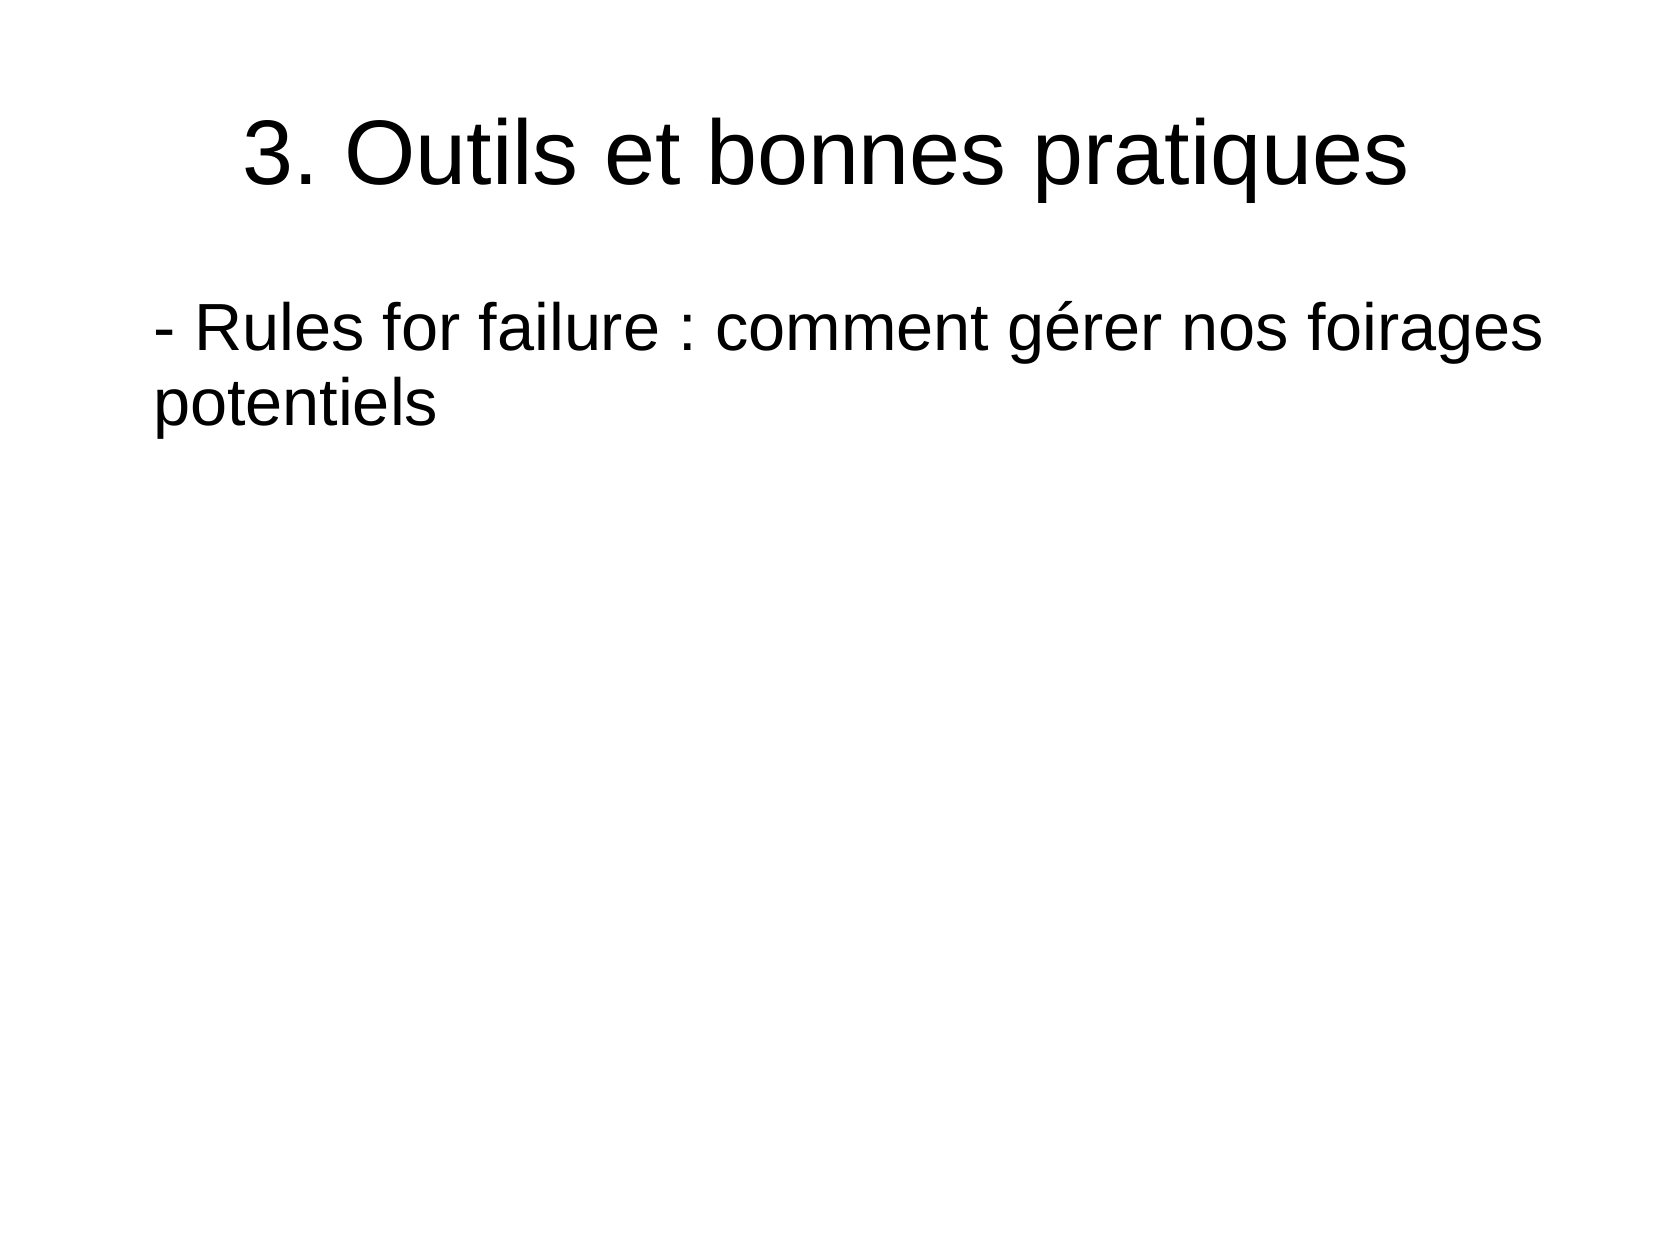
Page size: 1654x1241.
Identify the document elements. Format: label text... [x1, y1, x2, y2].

title 3. Outils et bonnes pratiques [82, 49, 1571, 257]
list - Rules for failure : comment gérer nos foirages potentiels [82, 290, 1571, 1010]
